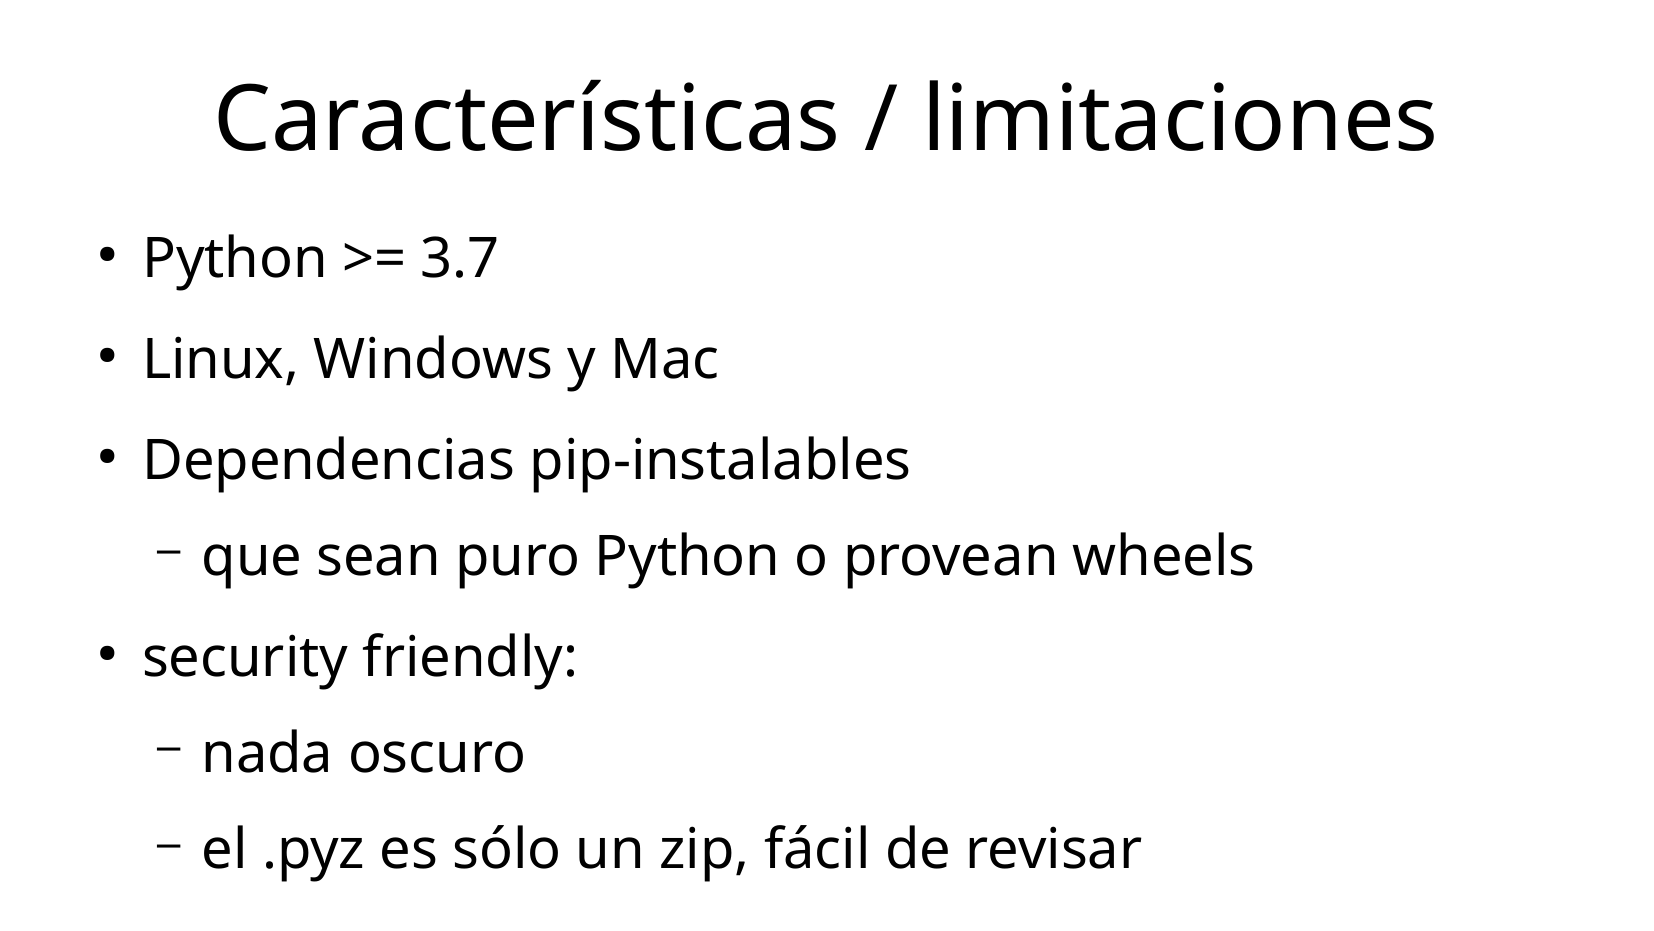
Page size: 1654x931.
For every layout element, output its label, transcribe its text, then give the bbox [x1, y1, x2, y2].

list Python >= 3.7 Linux, Windows y Mac Dependencias pip-instalables que sean puro Python o provean wheels security friendly: nada oscuro el .pyz es sólo un zip, fácil de revisar [82, 217, 1571, 886]
title Características / limitaciones [82, 37, 1571, 193]
